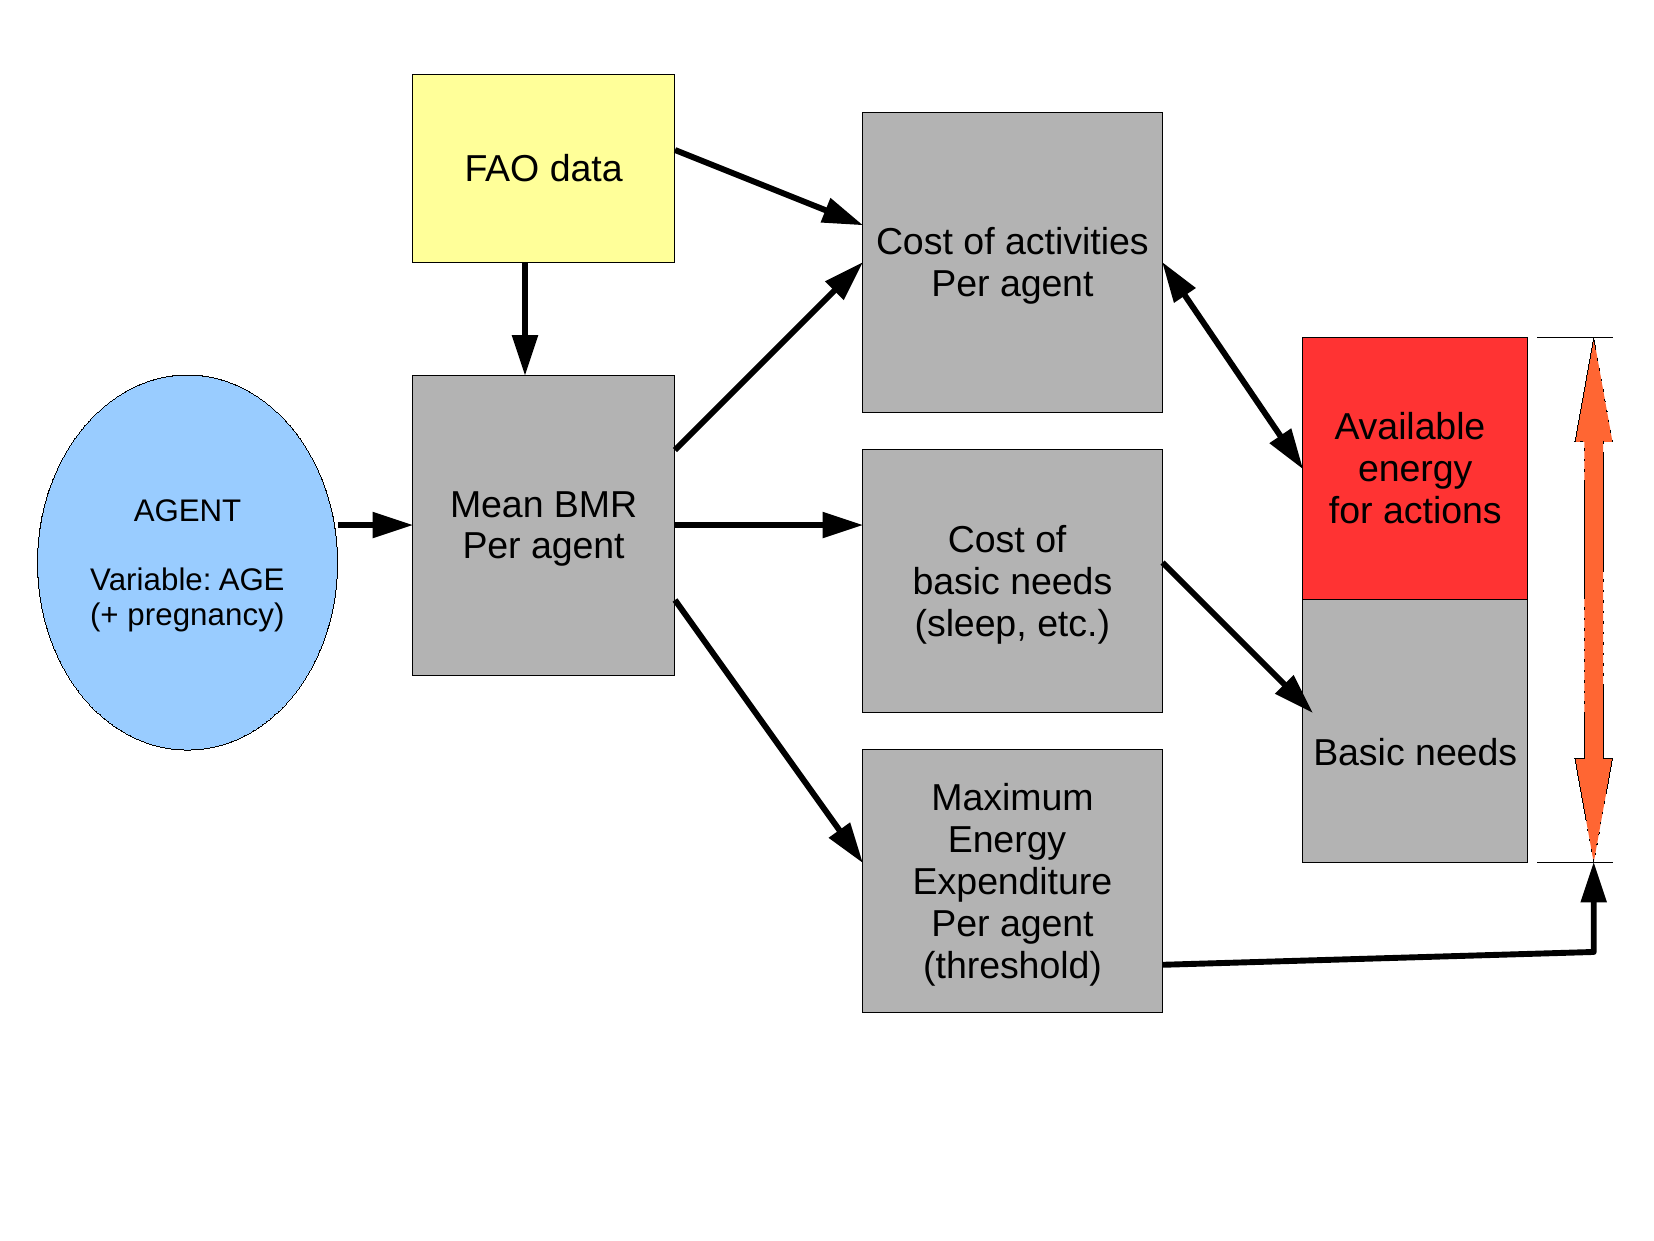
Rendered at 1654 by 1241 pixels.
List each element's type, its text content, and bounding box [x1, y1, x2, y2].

text_box Maximum Energy Expenditure Per agent (threshold) [862, 749, 1163, 1013]
text_box Available energy for actions [1302, 337, 1528, 600]
text_box [1574, 338, 1613, 862]
text_box Cost of activities Per agent [862, 112, 1163, 413]
text_box Cost of basic needs (sleep, etc.) [862, 449, 1163, 713]
text_box FAO data [412, 74, 675, 263]
text_box Basic needs [1302, 600, 1528, 863]
text_box AGENT Variable: AGE (+ pregnancy) [37, 375, 338, 751]
text_box Mean BMR Per agent [412, 375, 675, 676]
